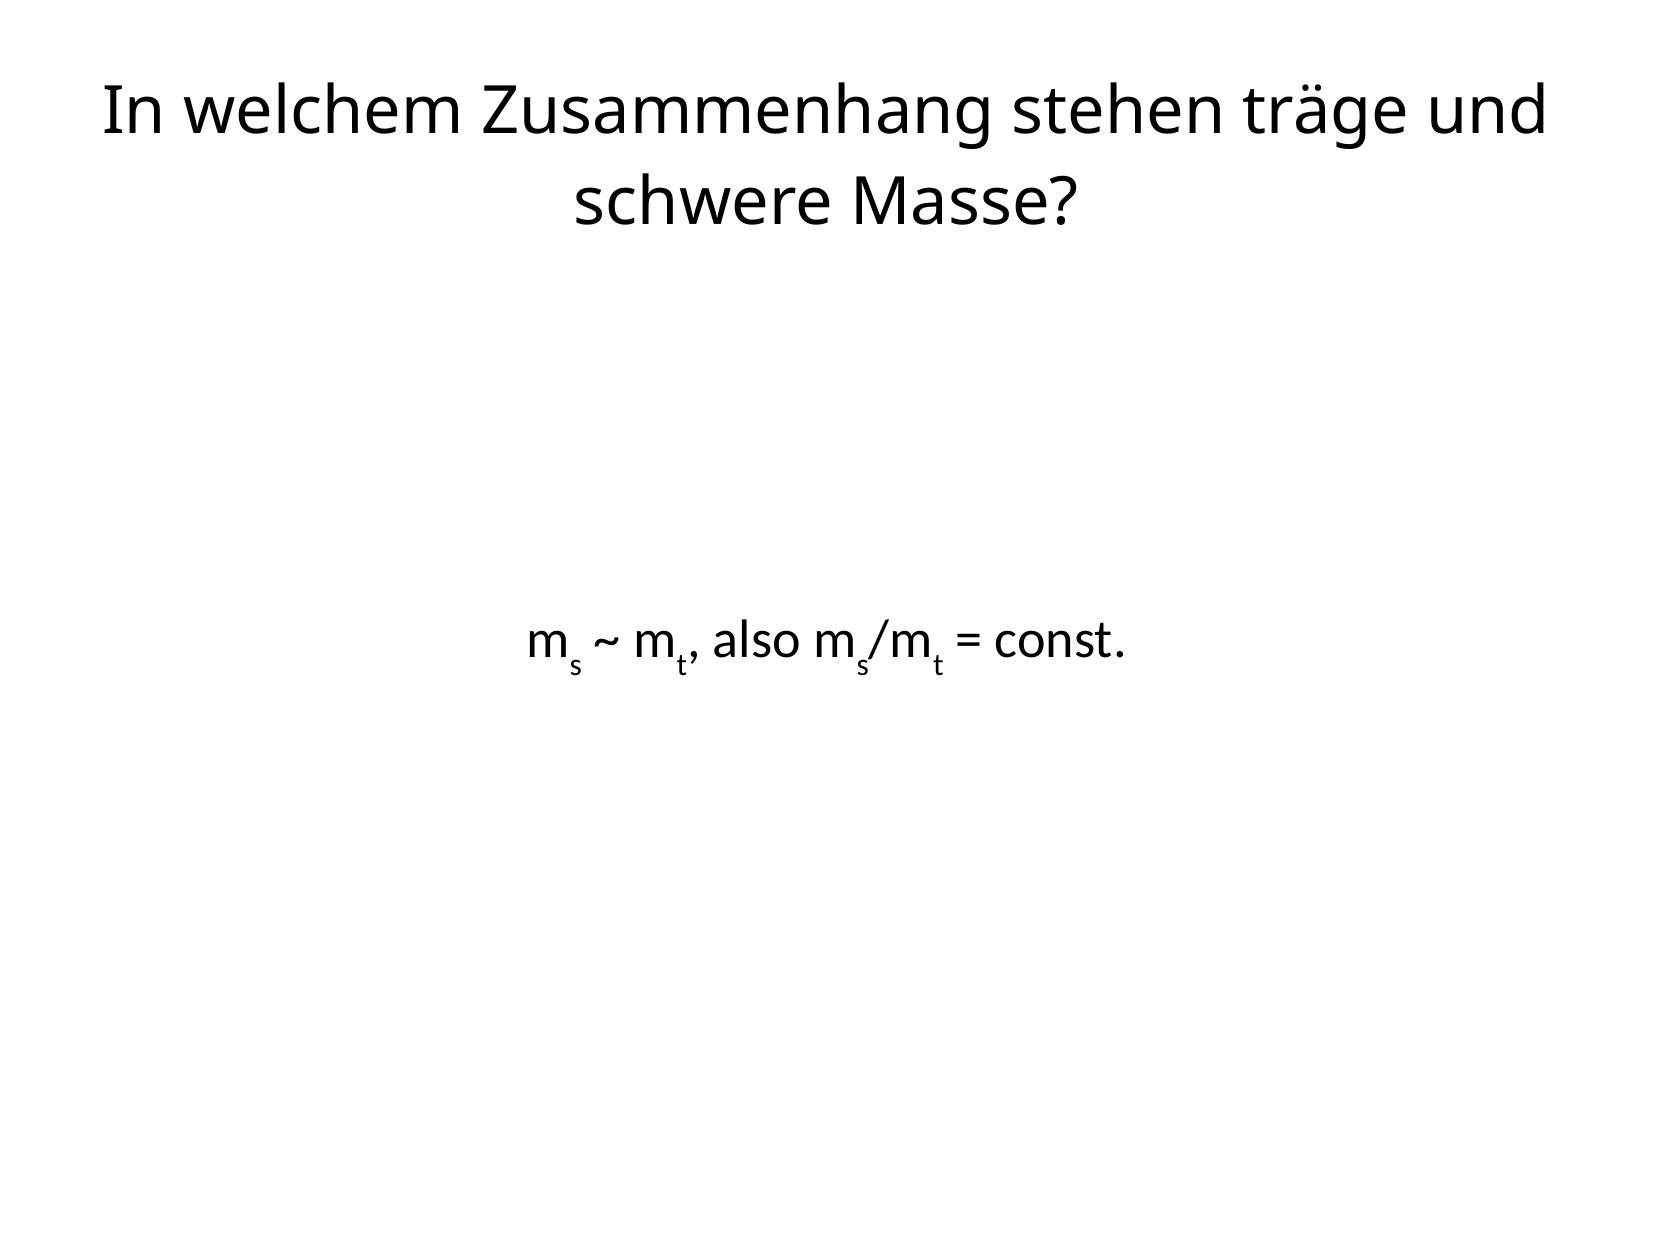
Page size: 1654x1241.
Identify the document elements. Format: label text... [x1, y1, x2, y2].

subtitle ms ~ mt, also ms/mt = const. [82, 290, 1571, 1010]
title In welchem Zusammenhang stehen träge und schwere Masse? [82, 49, 1571, 257]
